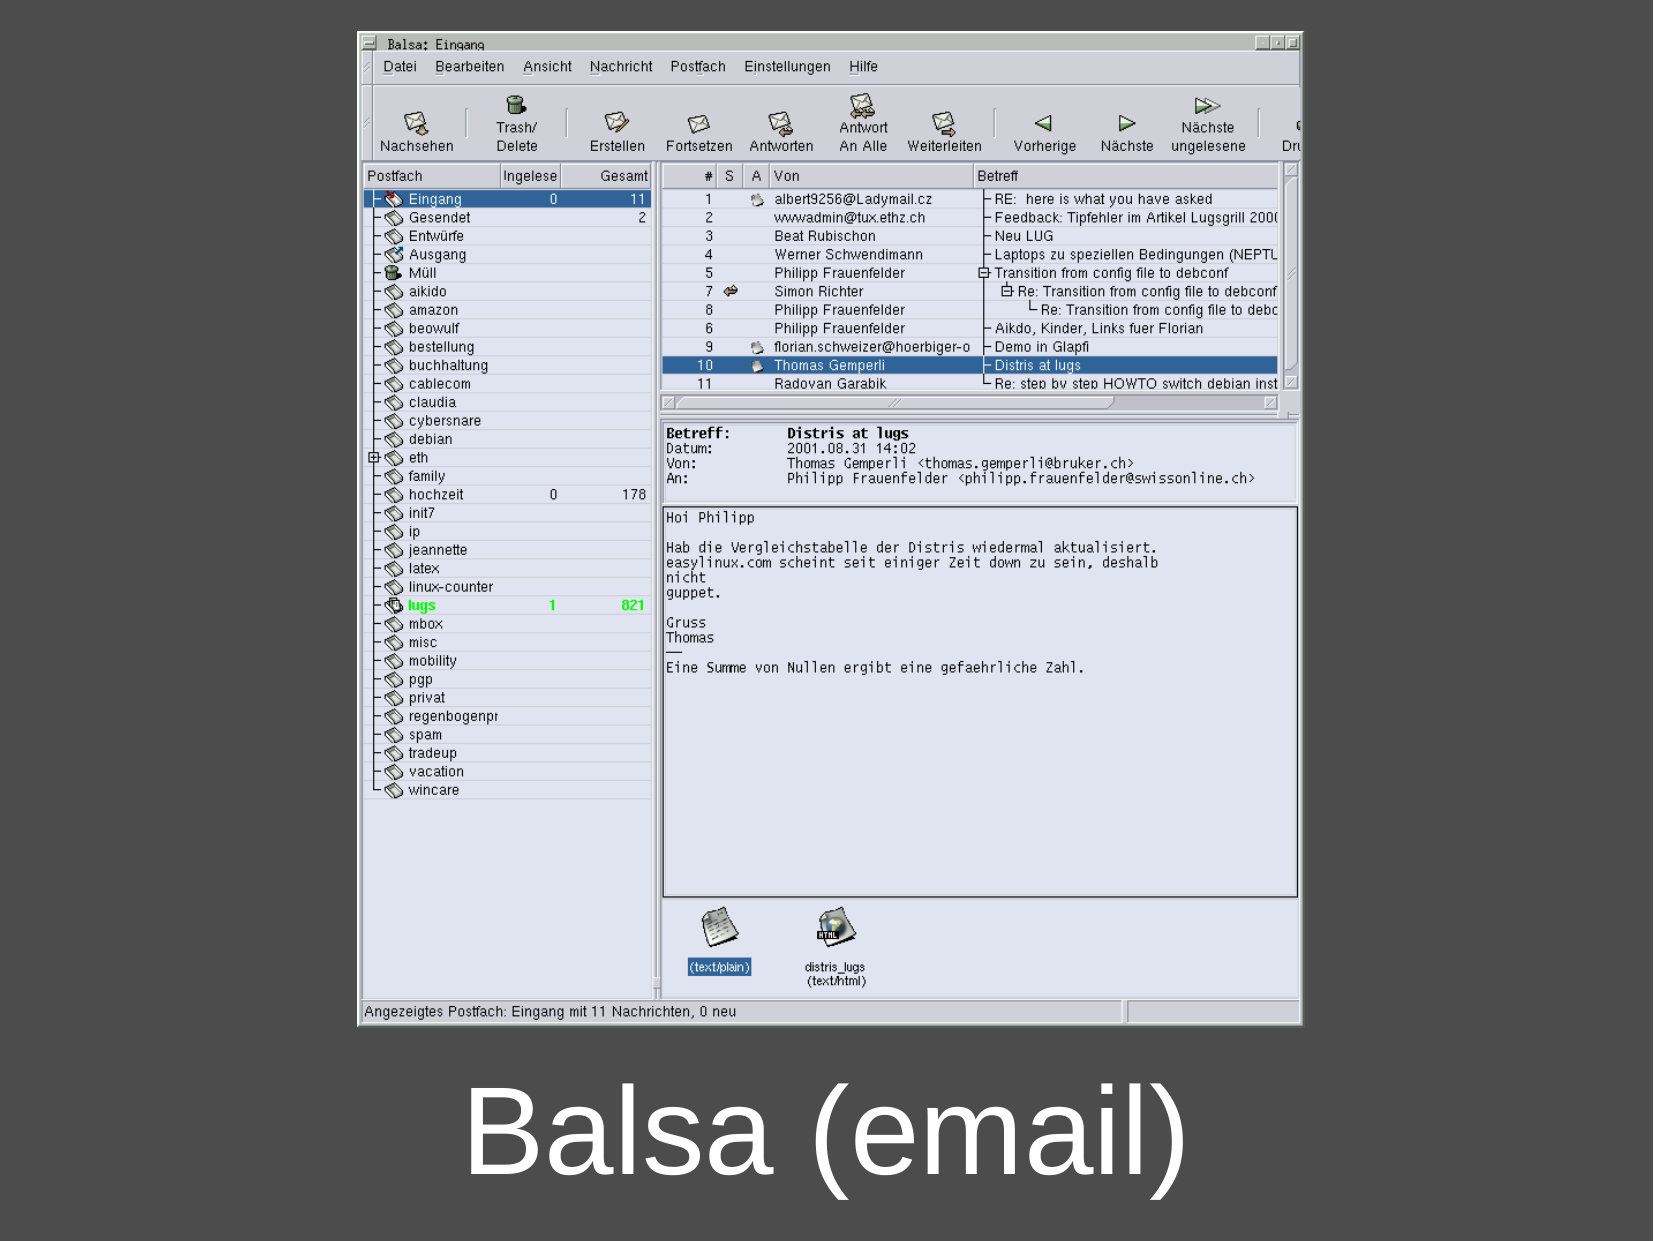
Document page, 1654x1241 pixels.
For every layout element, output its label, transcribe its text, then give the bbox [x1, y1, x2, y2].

picture [357, 31, 1305, 1028]
text_box Balsa (email) [446, 1053, 1207, 1209]
